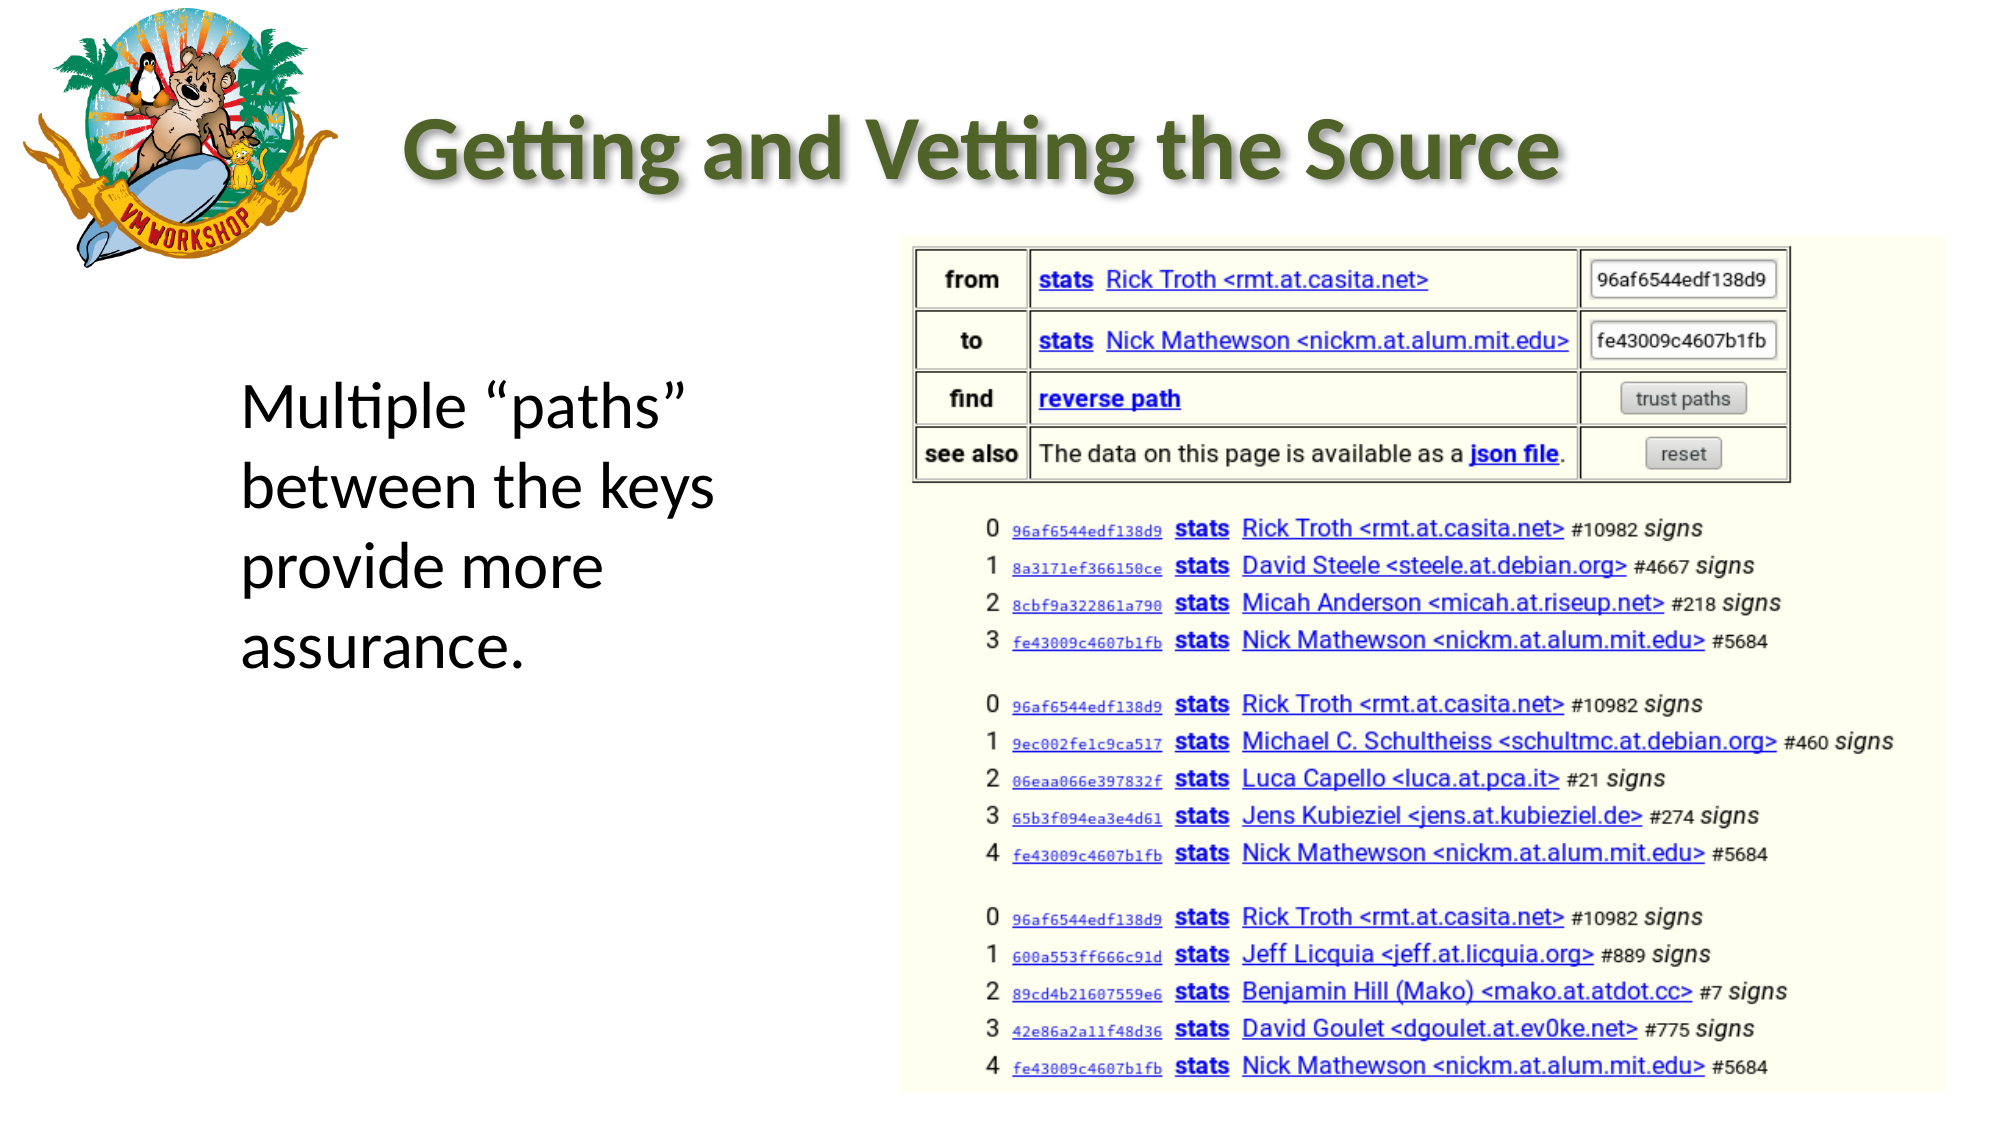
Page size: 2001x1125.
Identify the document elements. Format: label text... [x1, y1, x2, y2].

title Getting and Vetting the Source [387, 49, 1917, 237]
picture [900, 236, 1946, 1092]
picture [23, 8, 338, 269]
list Multiple “paths” between the keys provide more assurance. [225, 261, 901, 1004]
